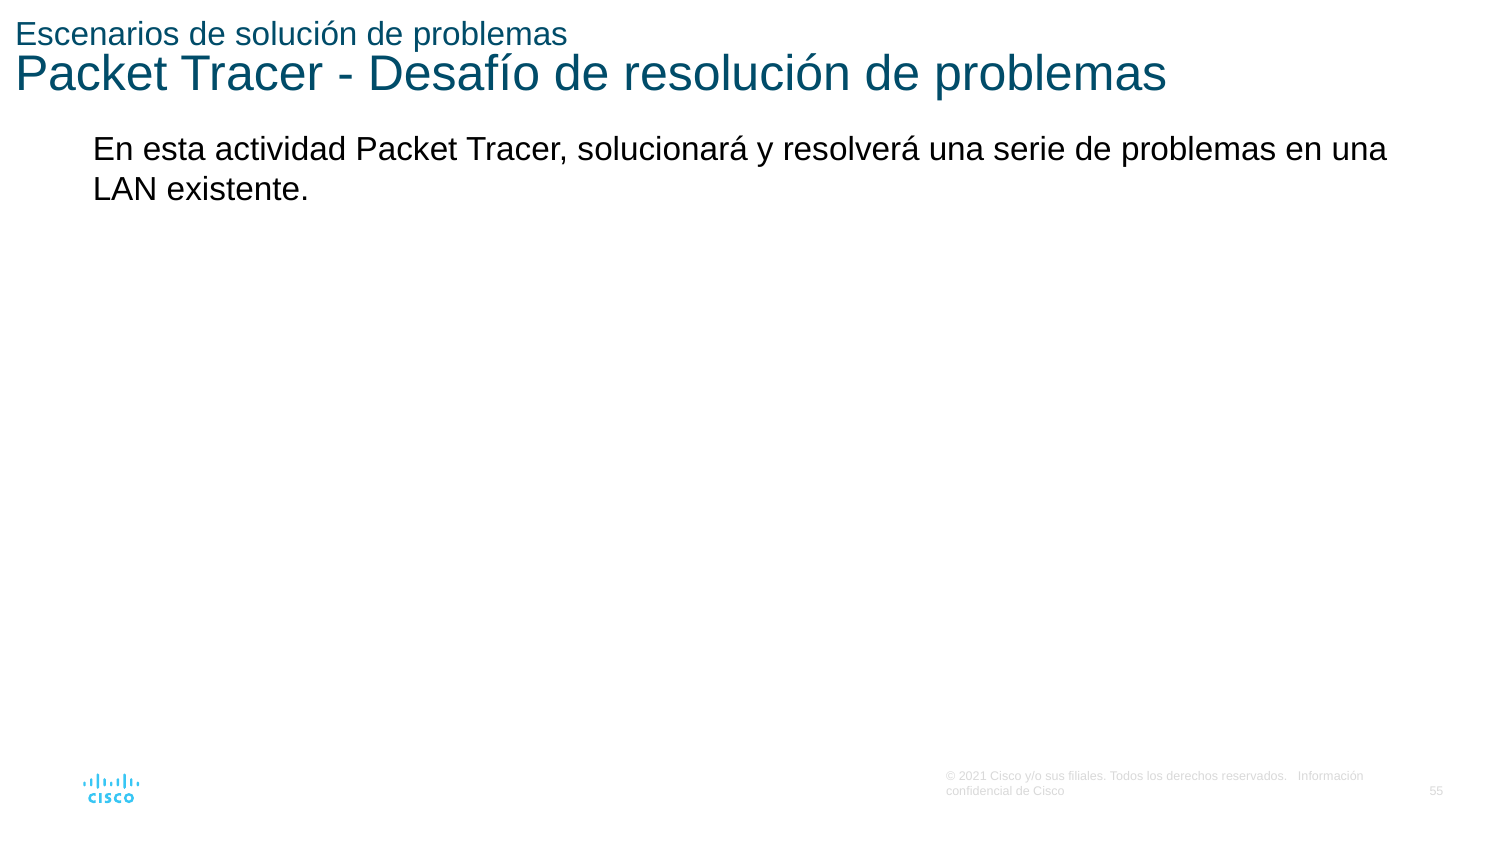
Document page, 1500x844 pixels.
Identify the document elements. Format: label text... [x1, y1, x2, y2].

list En esta actividad Packet Tracer, solucionará y resolverá una serie de problemas en una LAN existente. [77, 120, 1437, 726]
title Escenarios de solución de problemas Packet Tracer - Desafío de resolución de problemas [0, 0, 1369, 121]
